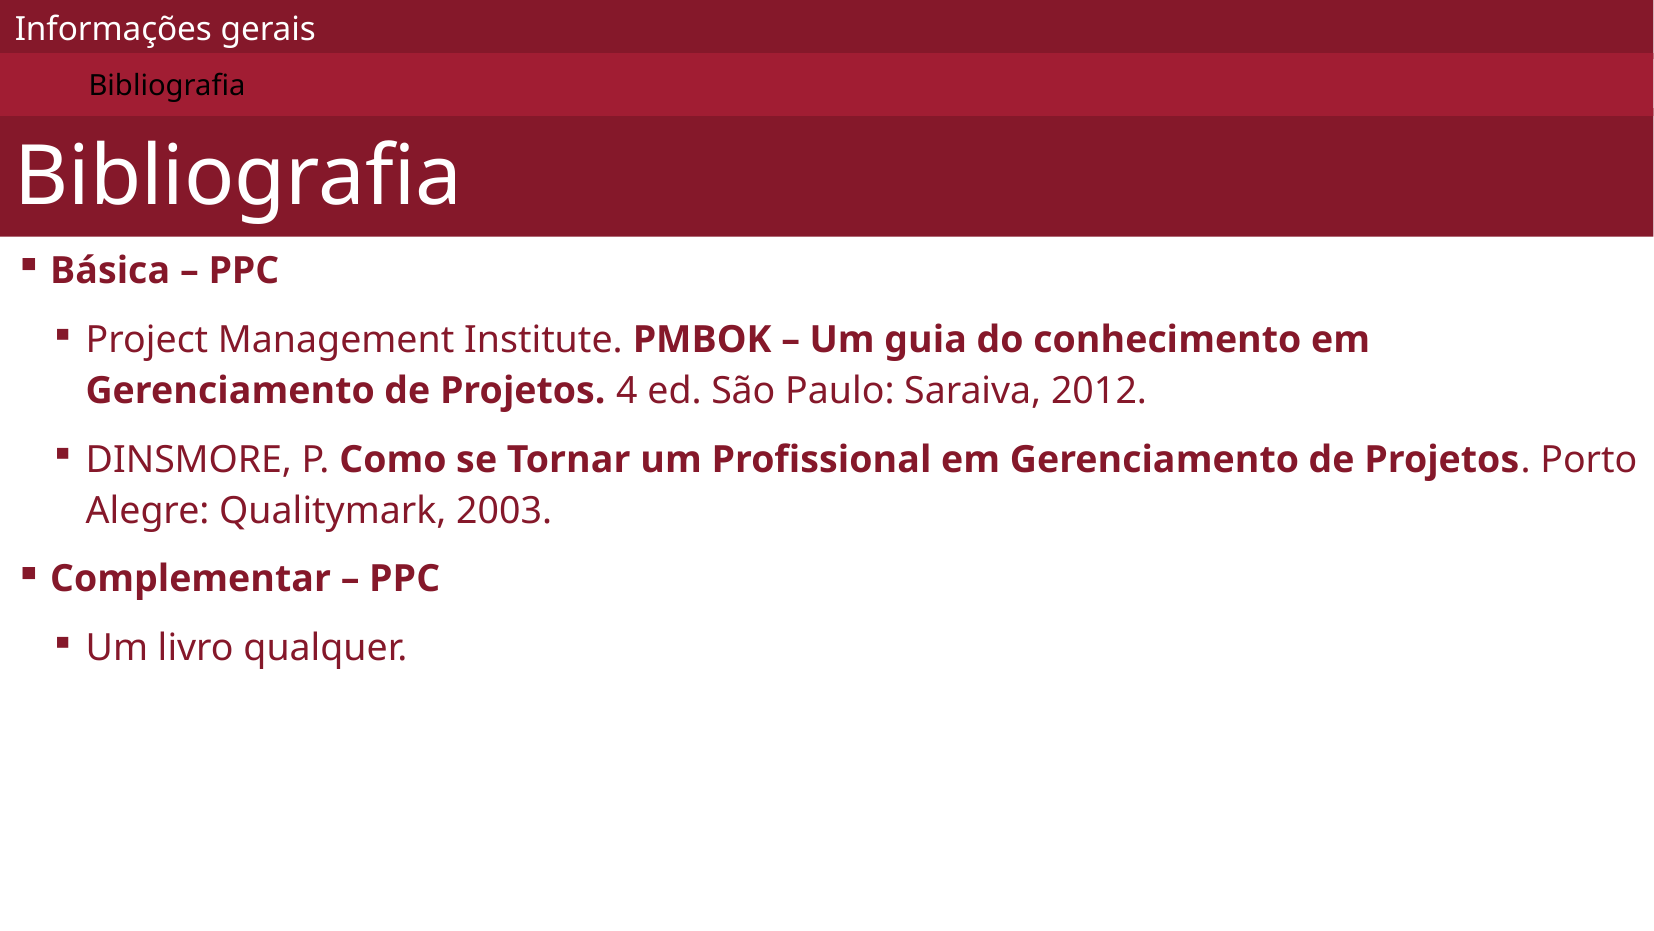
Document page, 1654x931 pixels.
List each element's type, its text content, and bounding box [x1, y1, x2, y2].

text_box Bibliografia [0, 116, 1654, 231]
text_box Bibliografia [0, 53, 1654, 116]
text_box Informações gerais [0, 0, 1654, 53]
text_box Básica – PPC Project Management Institute. PMBOK – Um guia do conhecimento em Gerenciamento de Projetos. 4 ed. São Paulo: Saraiva, 2012. DINSMORE, P. Como se Tornar um Profissional em Gerenciamento de Projetos. Porto Alegre: Qualitymark, 2003. Complementar – PPC Um livro qualquer. [0, 236, 1654, 931]
